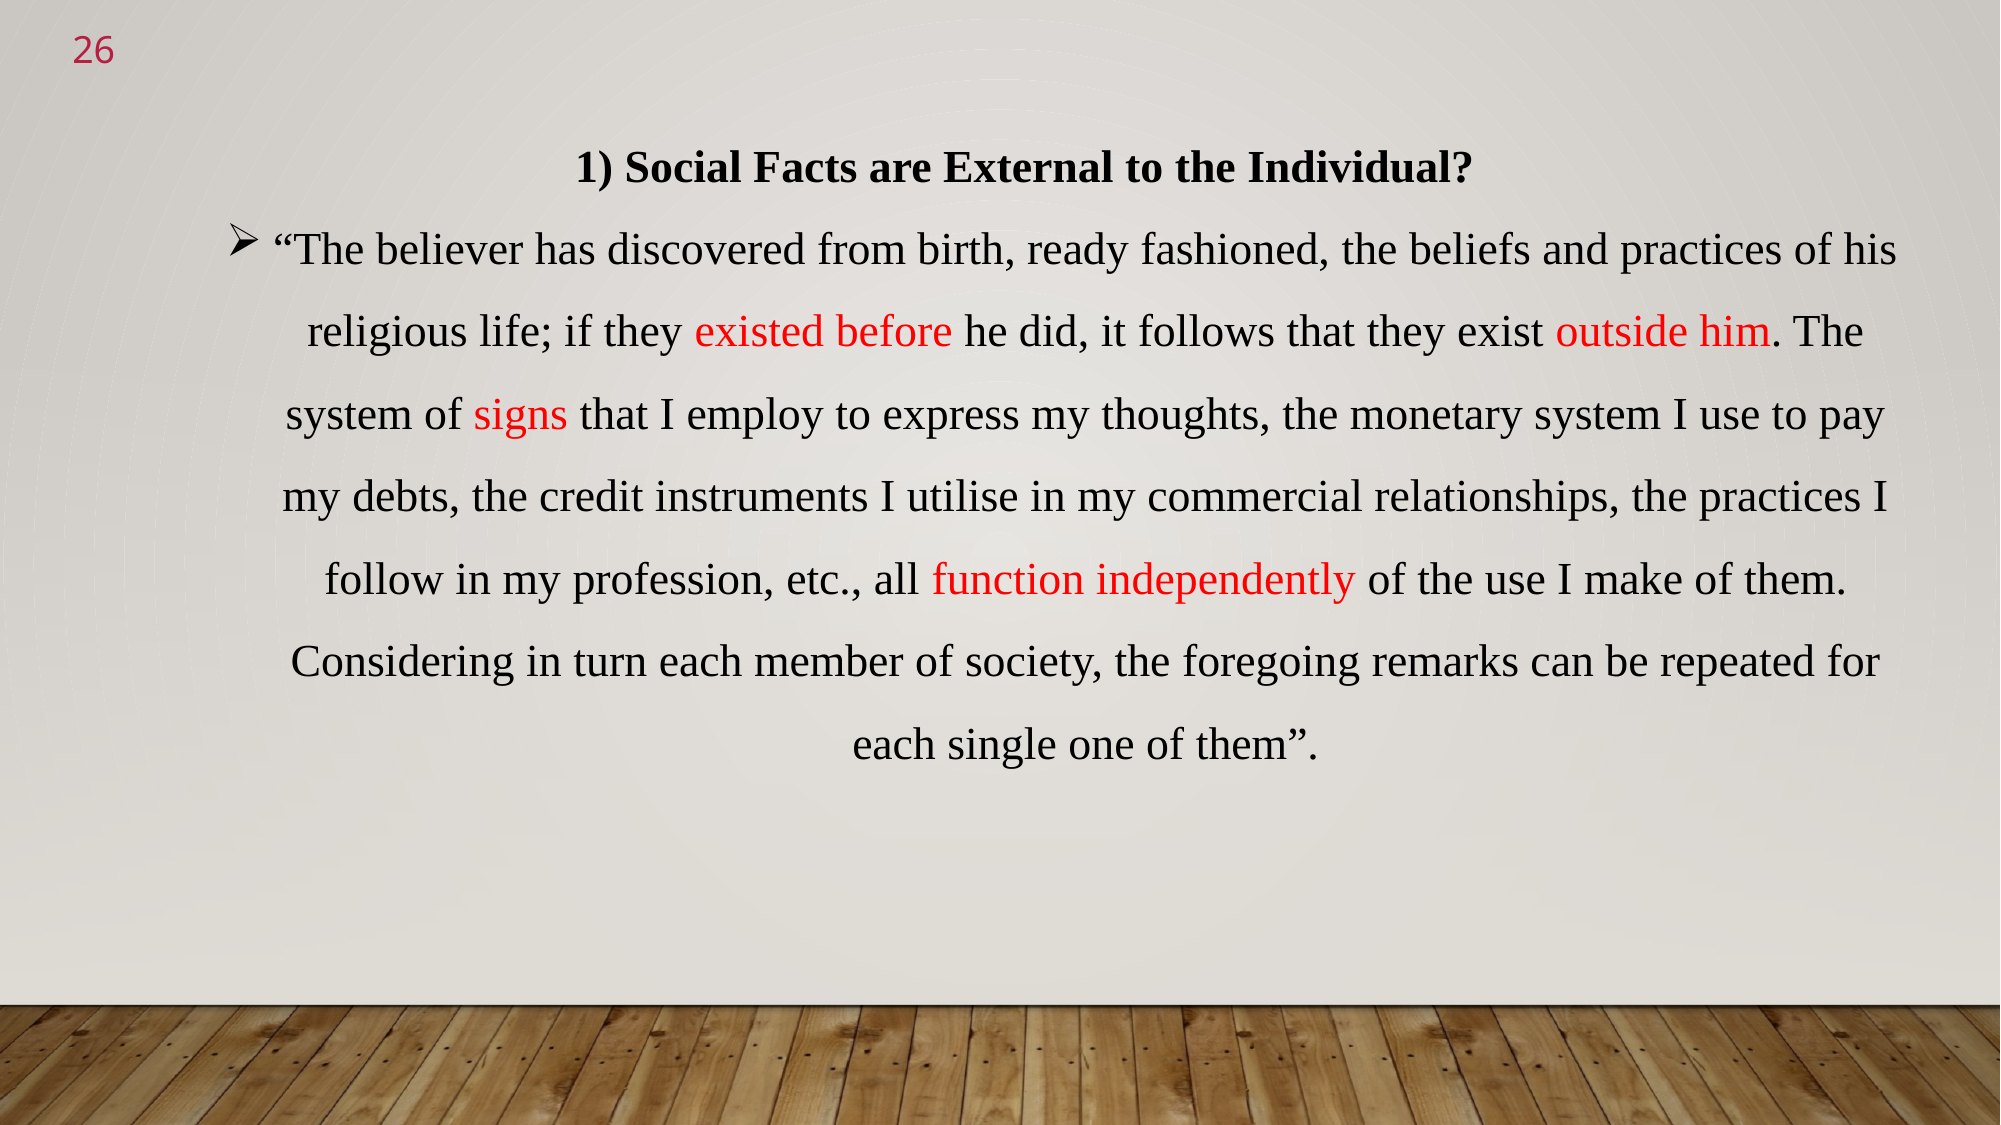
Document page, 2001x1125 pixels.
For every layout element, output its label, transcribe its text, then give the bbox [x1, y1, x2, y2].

text_box 1) Social Facts are External to the Individual? “The believer has discovered from birth, ready fashioned, the beliefs and practices of his religious life; if they existed before he did, it follows that they exist outside him. The system of signs that I employ to express my thoughts, the monetary system I use to pay my debts, the credit instruments I utilise in my commercial relationships, the practices I follow in my profession, etc., all function independently of the use I make of them. Considering in turn each member of society, the foregoing remarks can be repeated for each single one of them”. [130, 101, 1920, 821]
slide_number 21 [0, 18, 131, 102]
picture [0, 1005, 2000, 1125]
